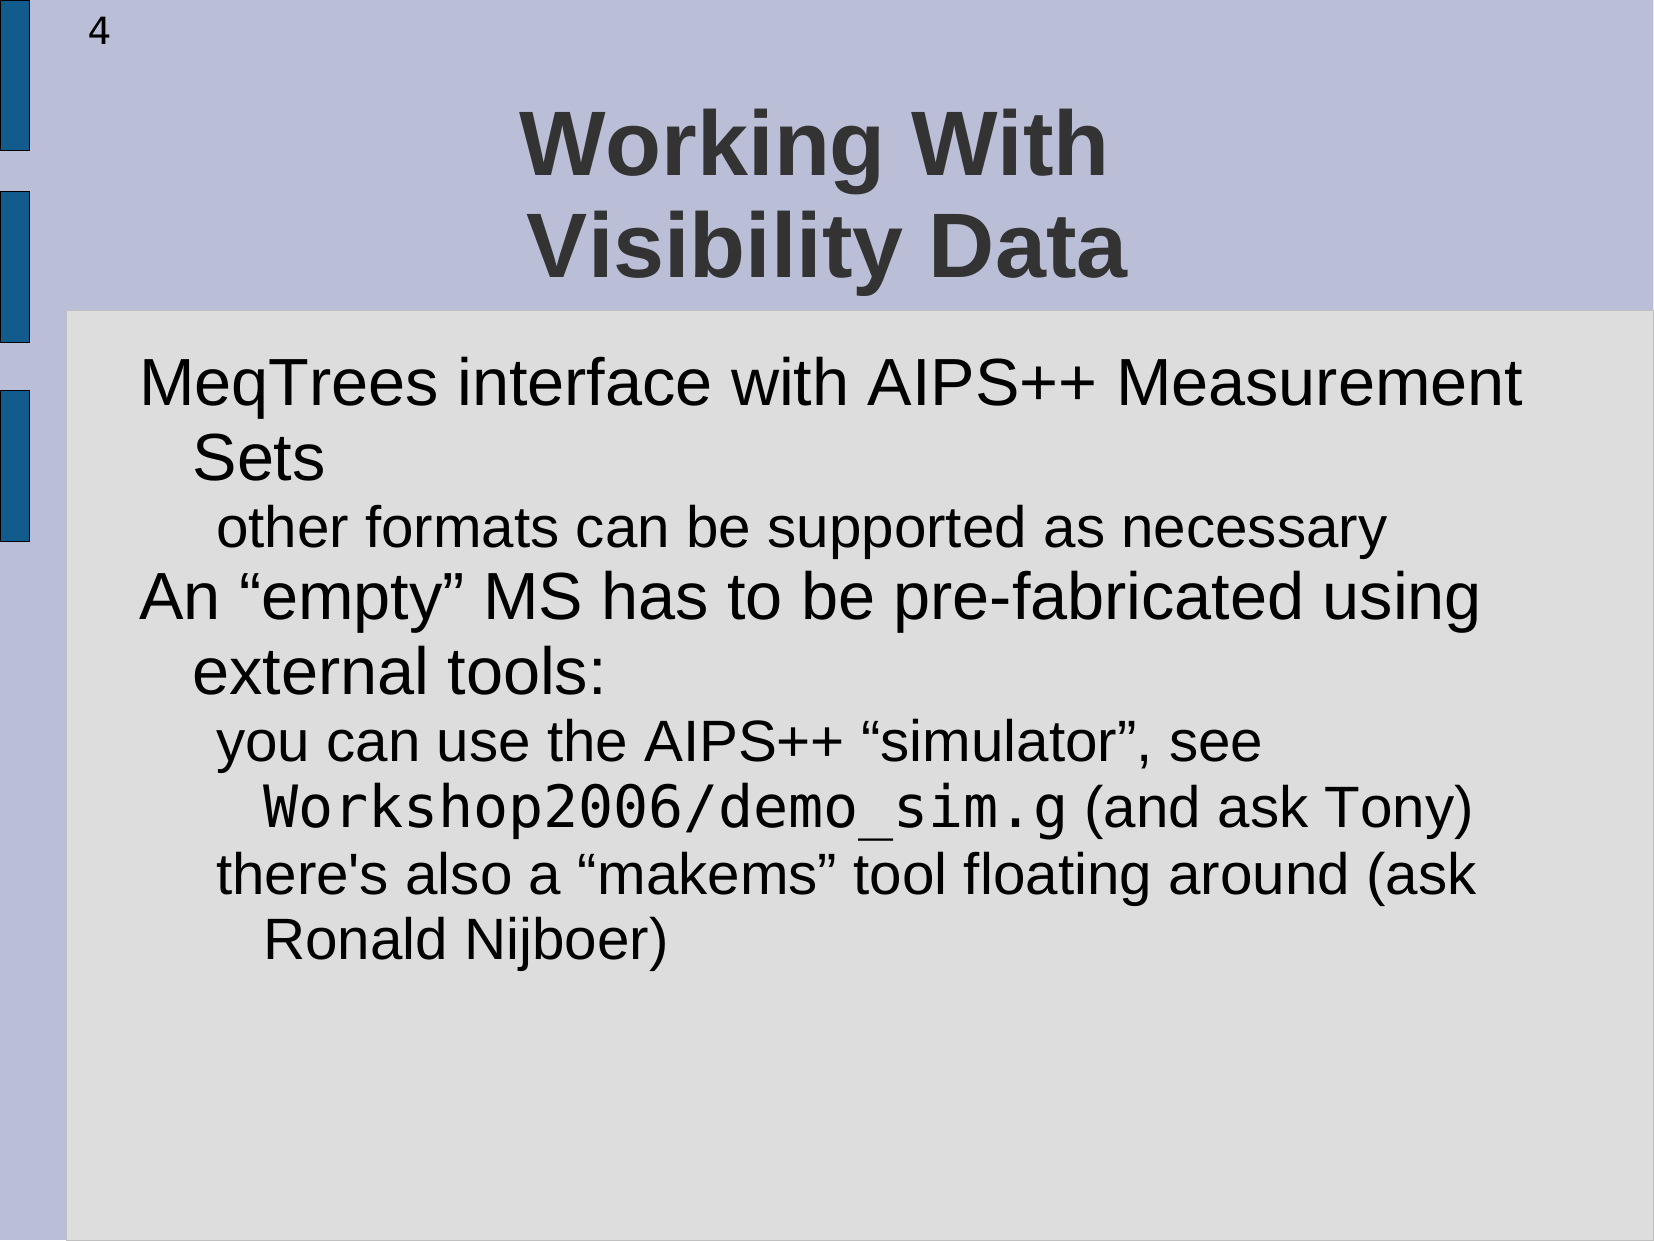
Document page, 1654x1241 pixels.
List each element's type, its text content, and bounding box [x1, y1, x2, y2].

text_box 14 [75, 2, 310, 76]
title Working With Visibility Data [121, 87, 1534, 302]
list MeqTrees interface with AIPS++ Measurement Sets other formats can be supported as necessary An “empty” MS has to be pre-fabricated using external tools: you can use the AIPS++ “simulator”, see Workshop2006/demo_sim.g (and ask Tony) there's also a “makems” tool floating around (ask Ronald Nijboer) [121, 344, 1534, 1112]
